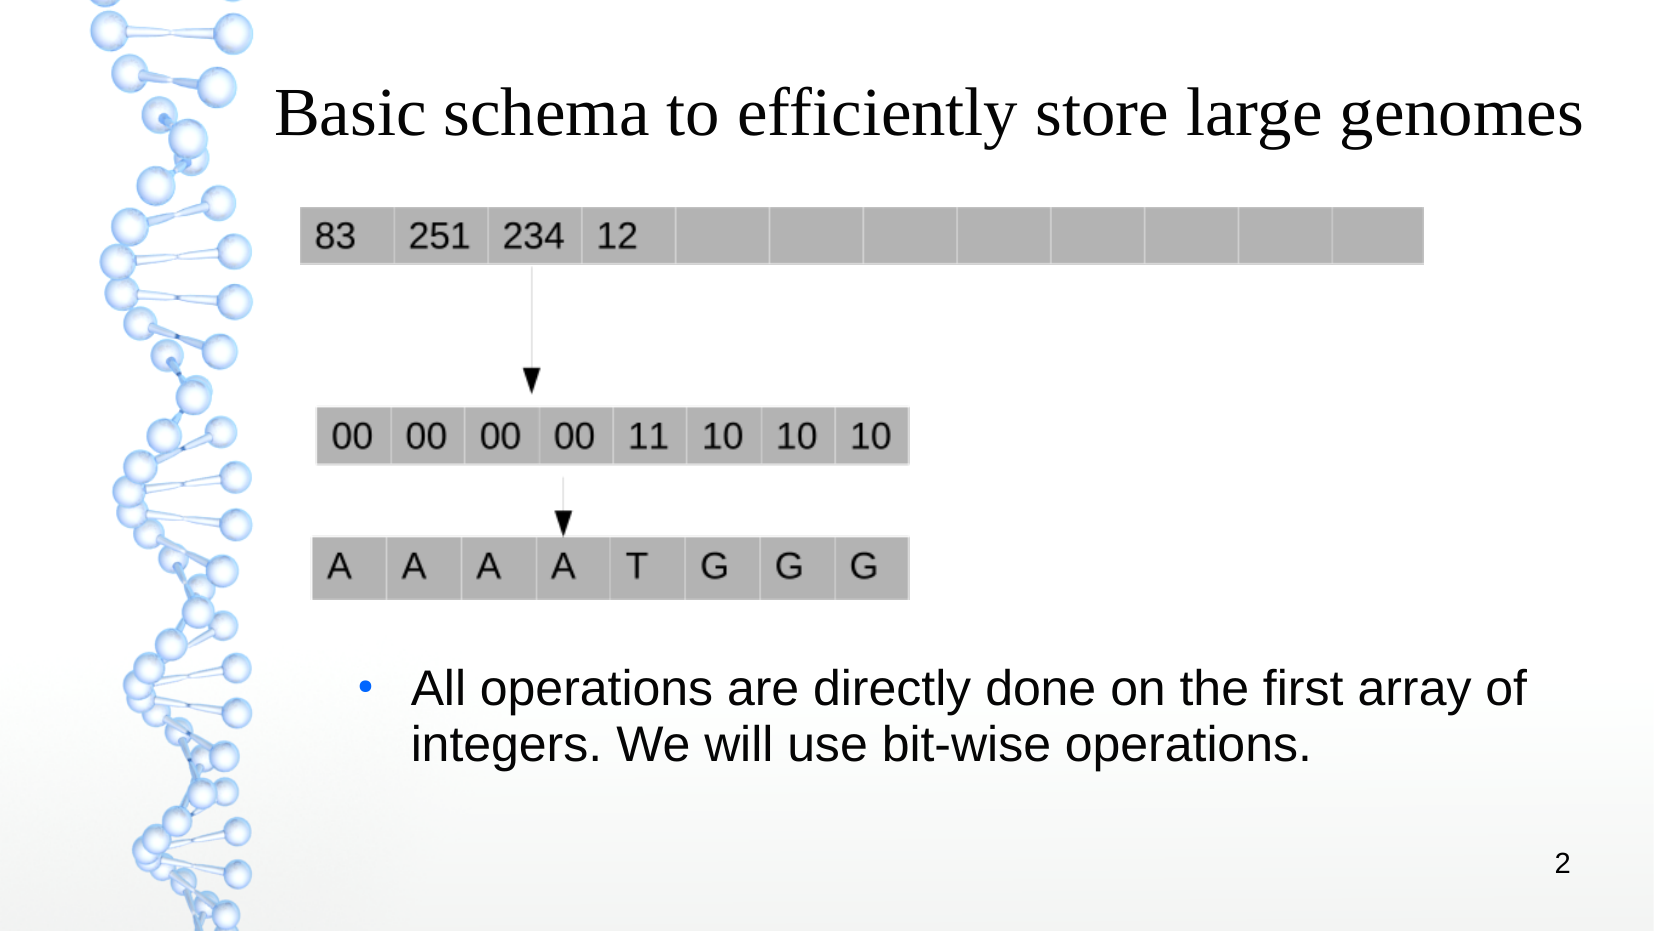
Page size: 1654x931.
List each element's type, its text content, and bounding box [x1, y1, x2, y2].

title Basic schema to efficiently store large genomes [265, 35, 1595, 189]
list All operations are directly done on the first array of integers. We will use bit-wise operations. [340, 660, 1591, 809]
picture [0, 0, 1654, 931]
